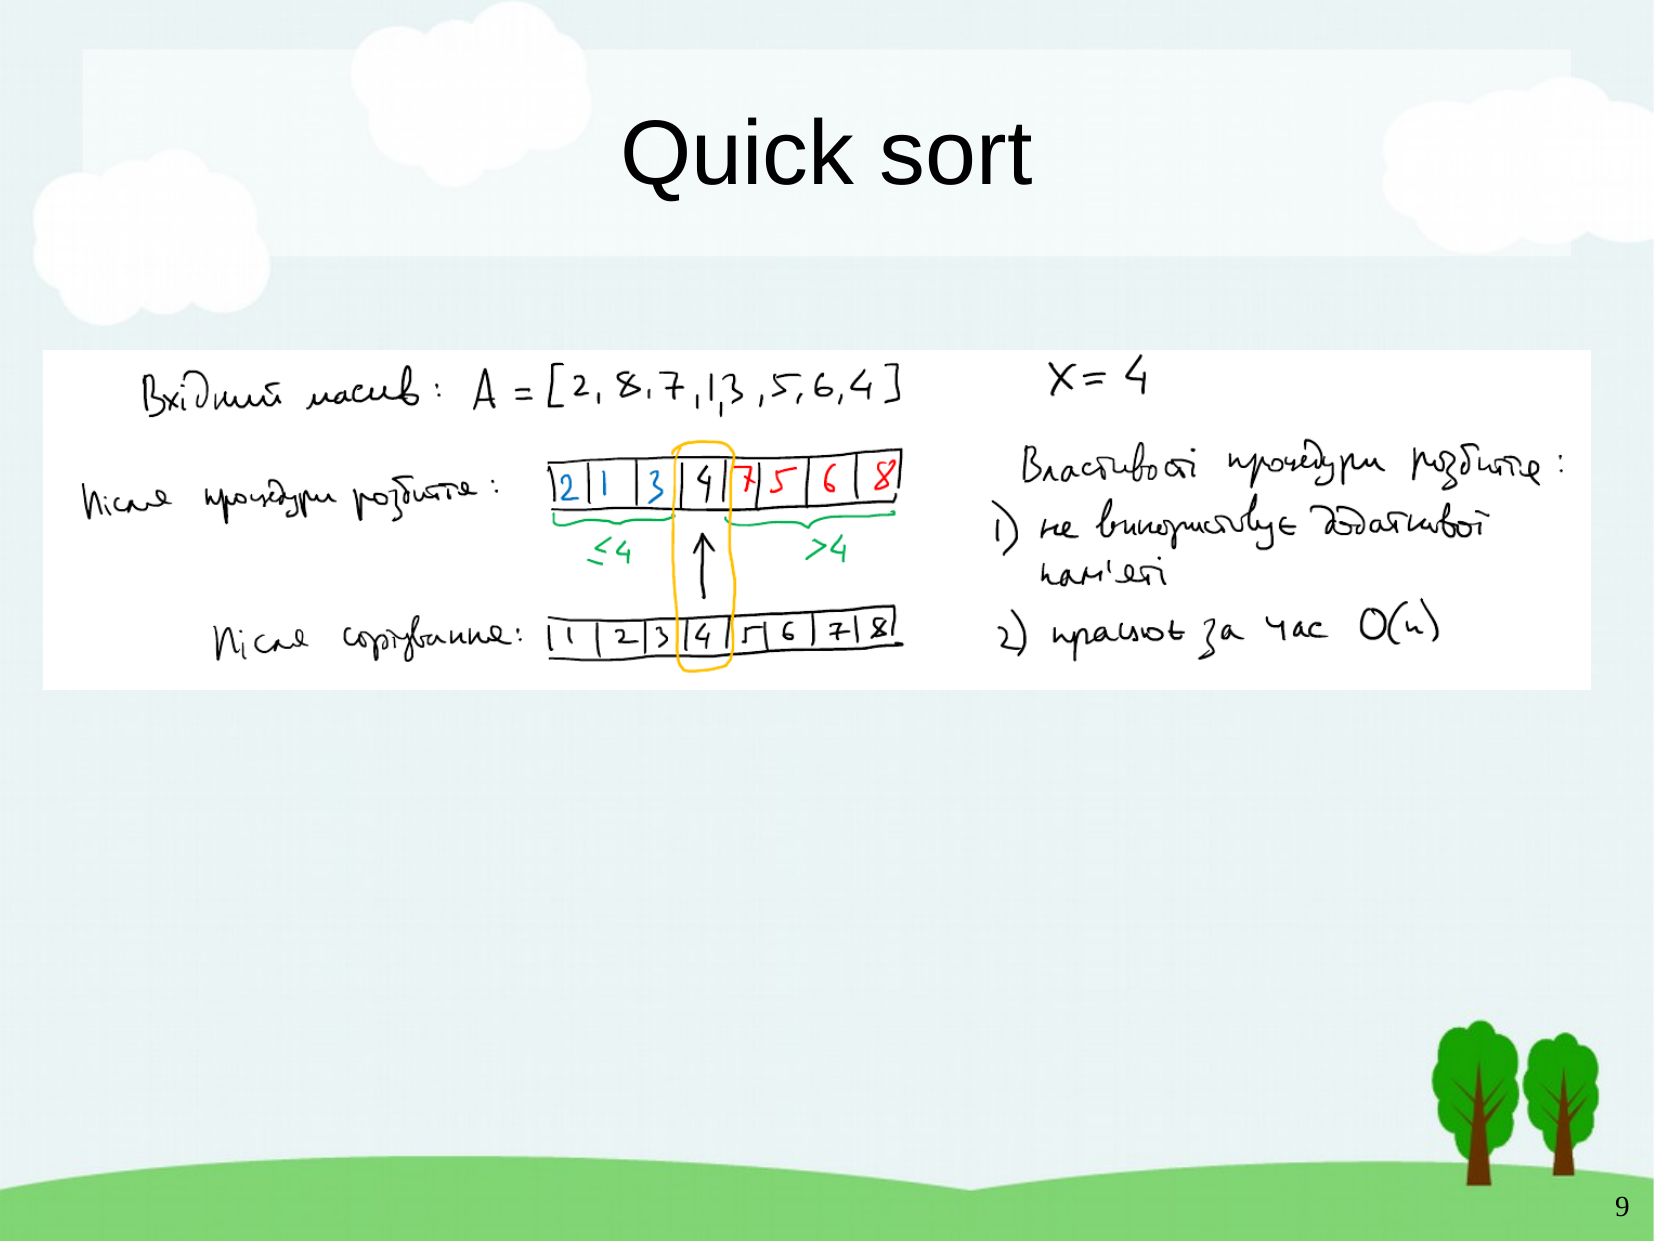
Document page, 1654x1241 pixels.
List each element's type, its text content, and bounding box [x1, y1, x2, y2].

title Quick sort [82, 49, 1571, 257]
picture [0, 0, 1654, 1241]
